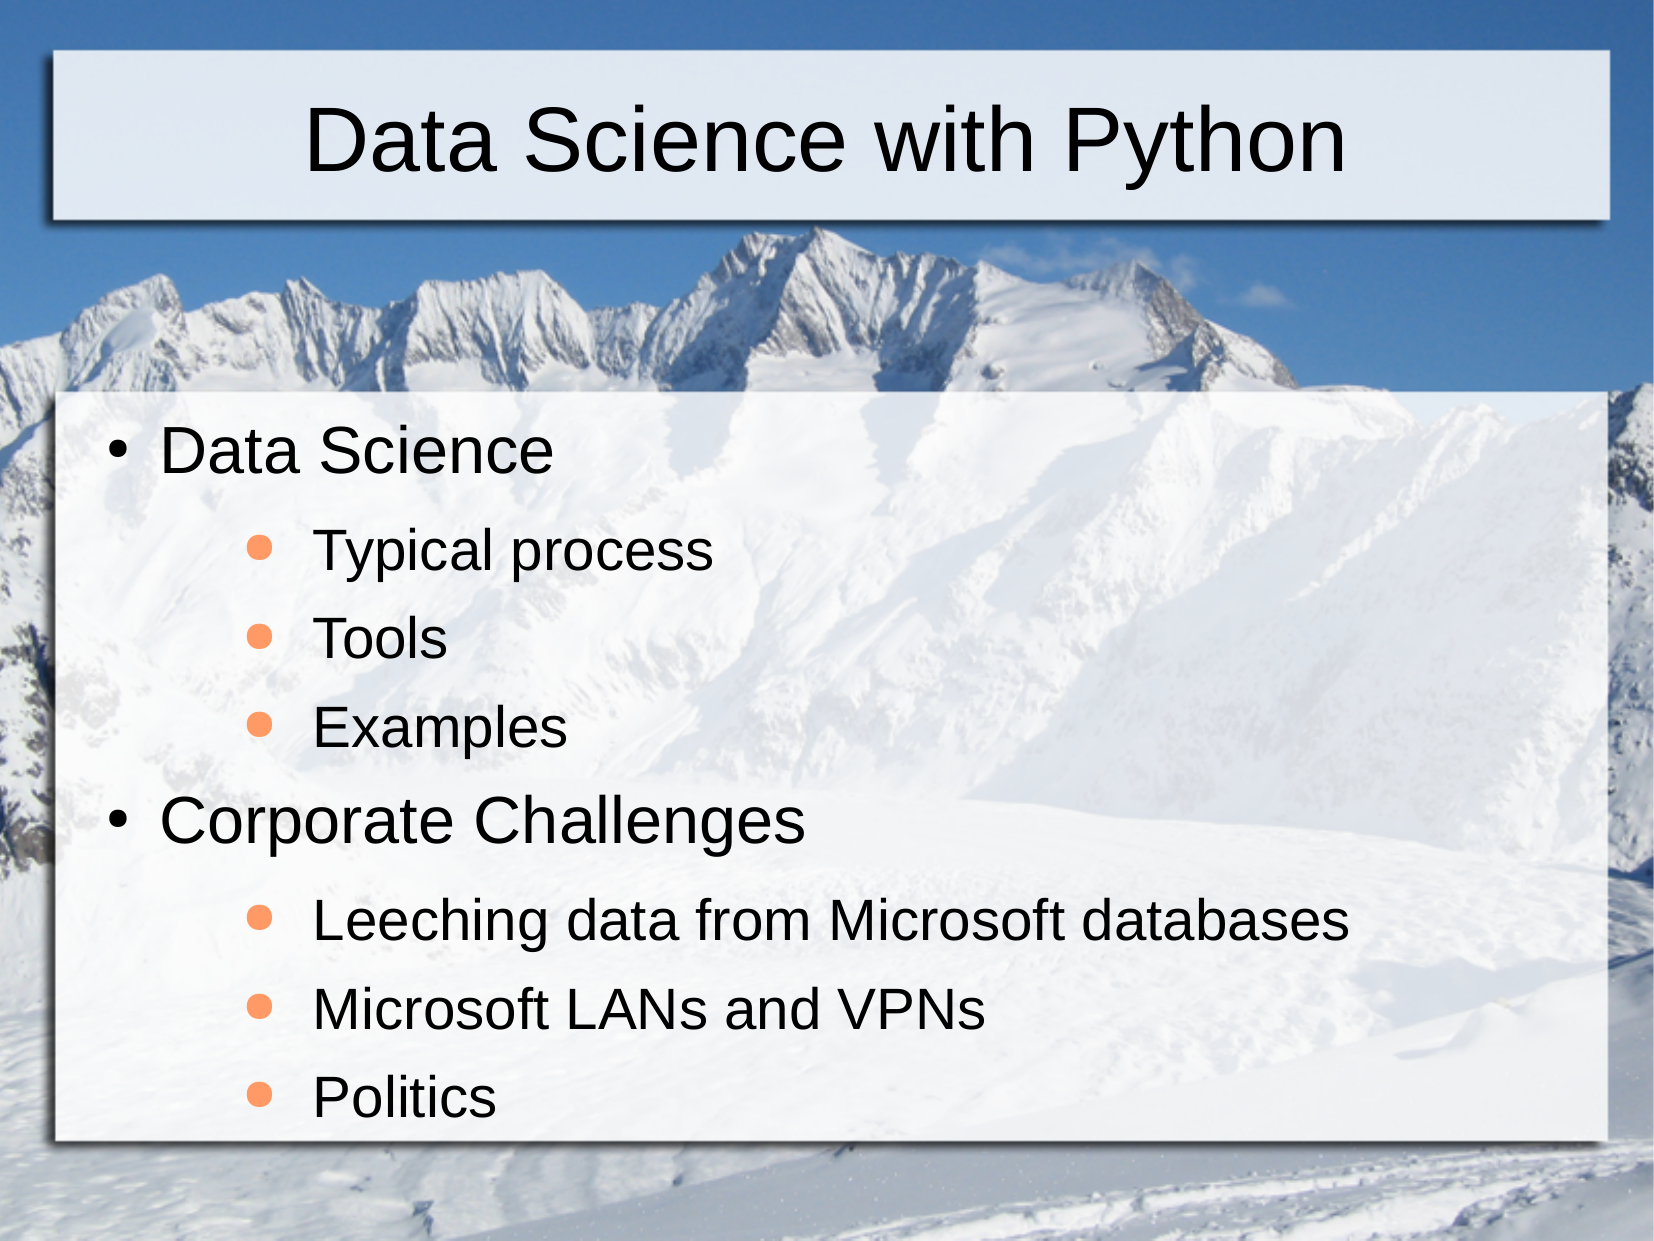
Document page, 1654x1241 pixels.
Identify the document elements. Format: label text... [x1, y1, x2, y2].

list Data Science Typical process Tools Examples Corporate Challenges Leeching data from Microsoft databases Microsoft LANs and VPNs Politics [88, 413, 1571, 1232]
picture [0, 0, 1654, 1241]
title Data Science with Python [59, 61, 1595, 219]
